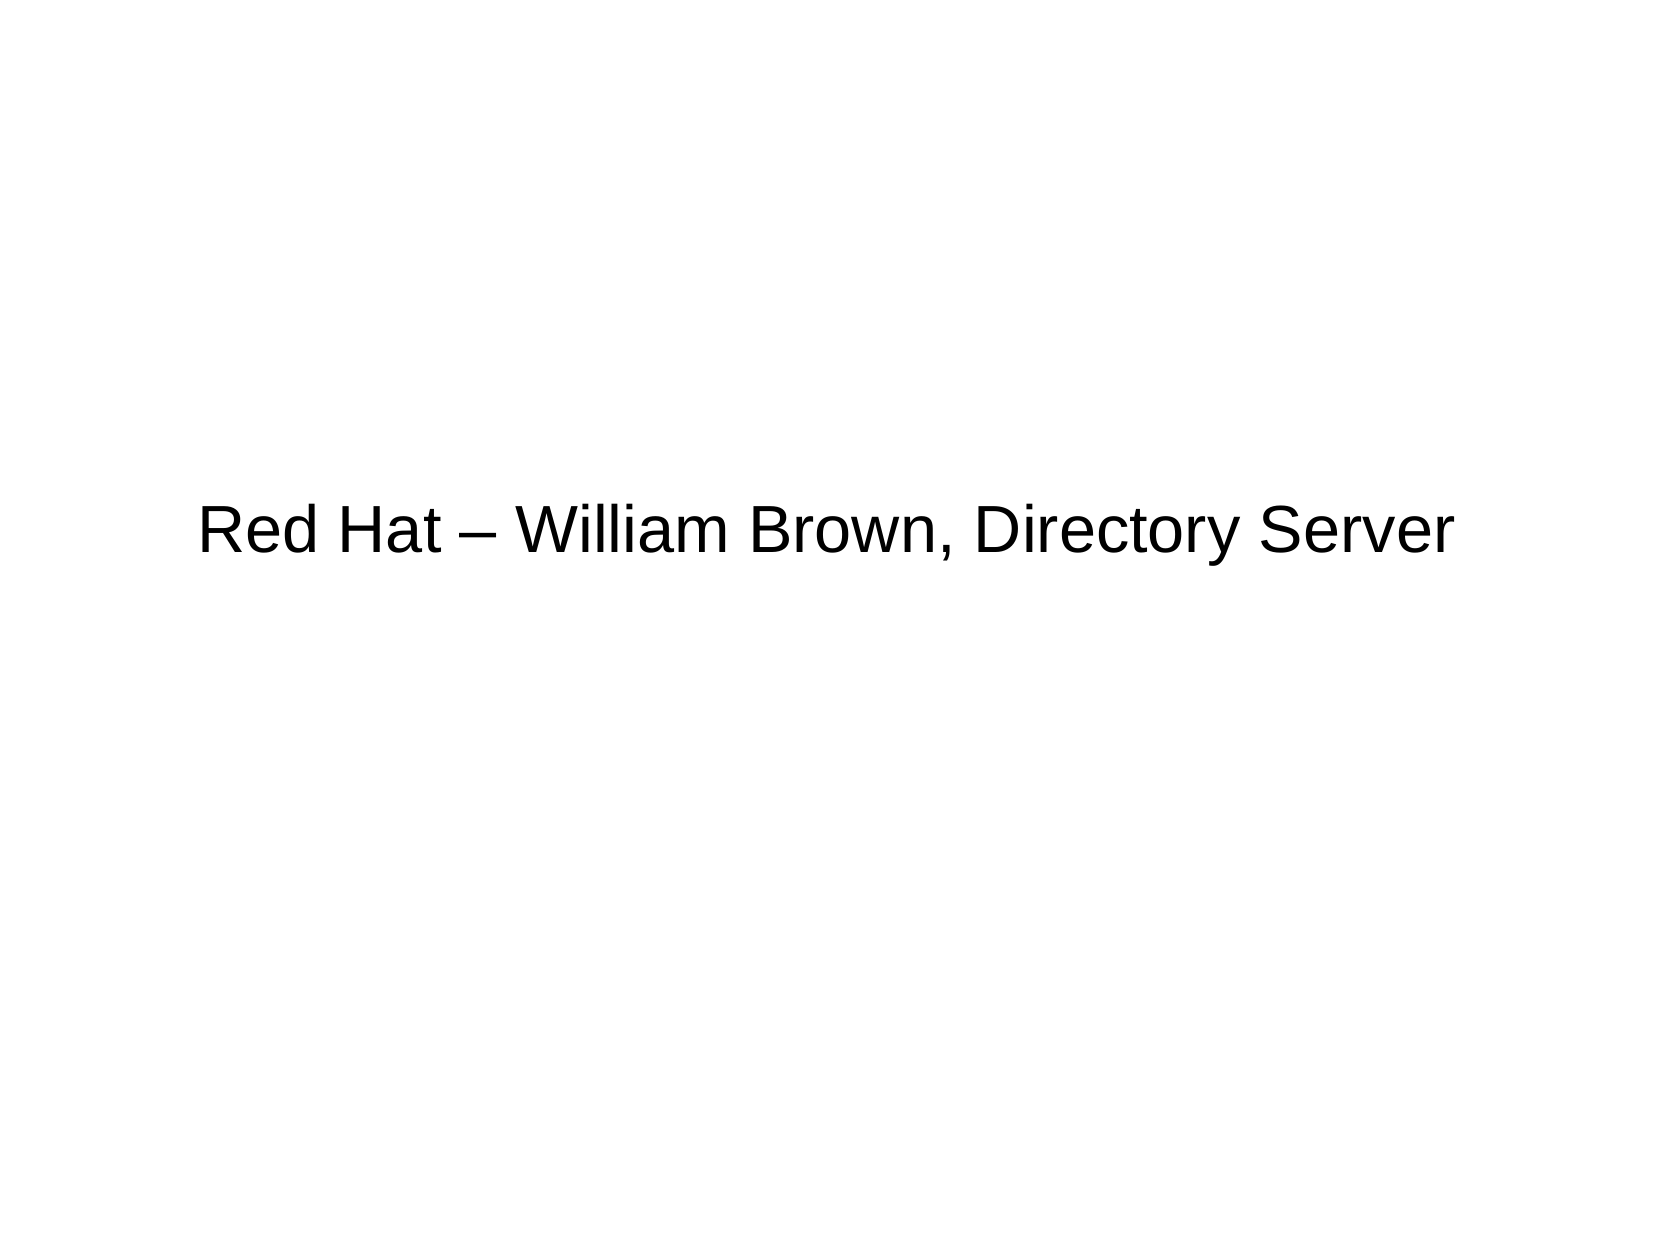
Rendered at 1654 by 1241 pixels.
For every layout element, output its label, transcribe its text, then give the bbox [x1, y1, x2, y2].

subtitle Red Hat – William Brown, Directory Server [82, 49, 1571, 1010]
